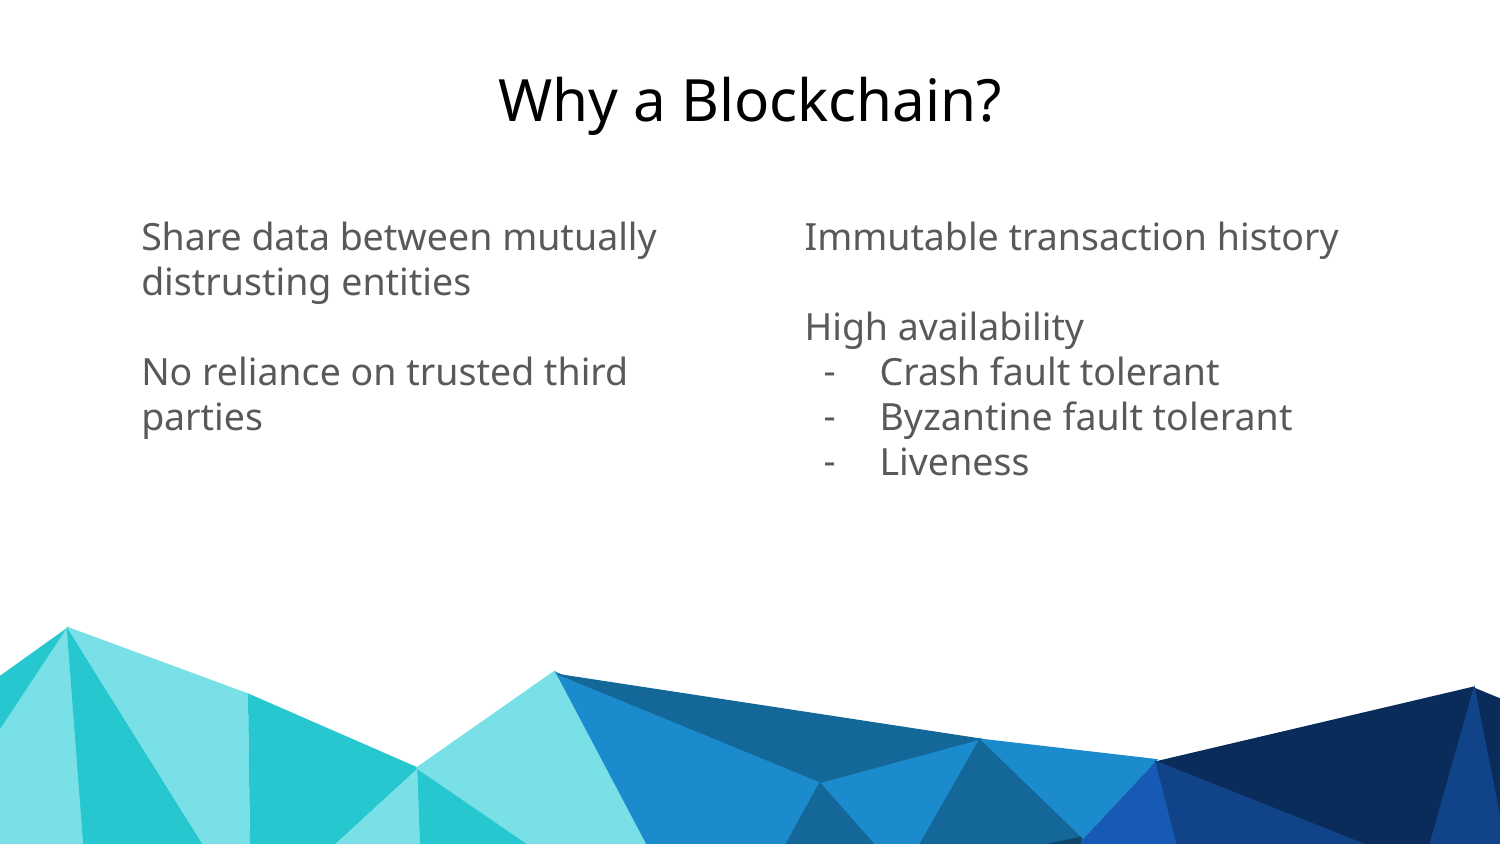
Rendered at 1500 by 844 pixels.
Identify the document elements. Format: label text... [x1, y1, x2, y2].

text_box [0, 626, 1500, 844]
list Share data between mutually distrusting entities No reliance on trusted third parties [126, 198, 711, 721]
title Why a Blockchain? [51, 47, 1449, 142]
list Immutable transaction history High availability Crash fault tolerant Byzantine fault tolerant Liveness [789, 198, 1374, 721]
